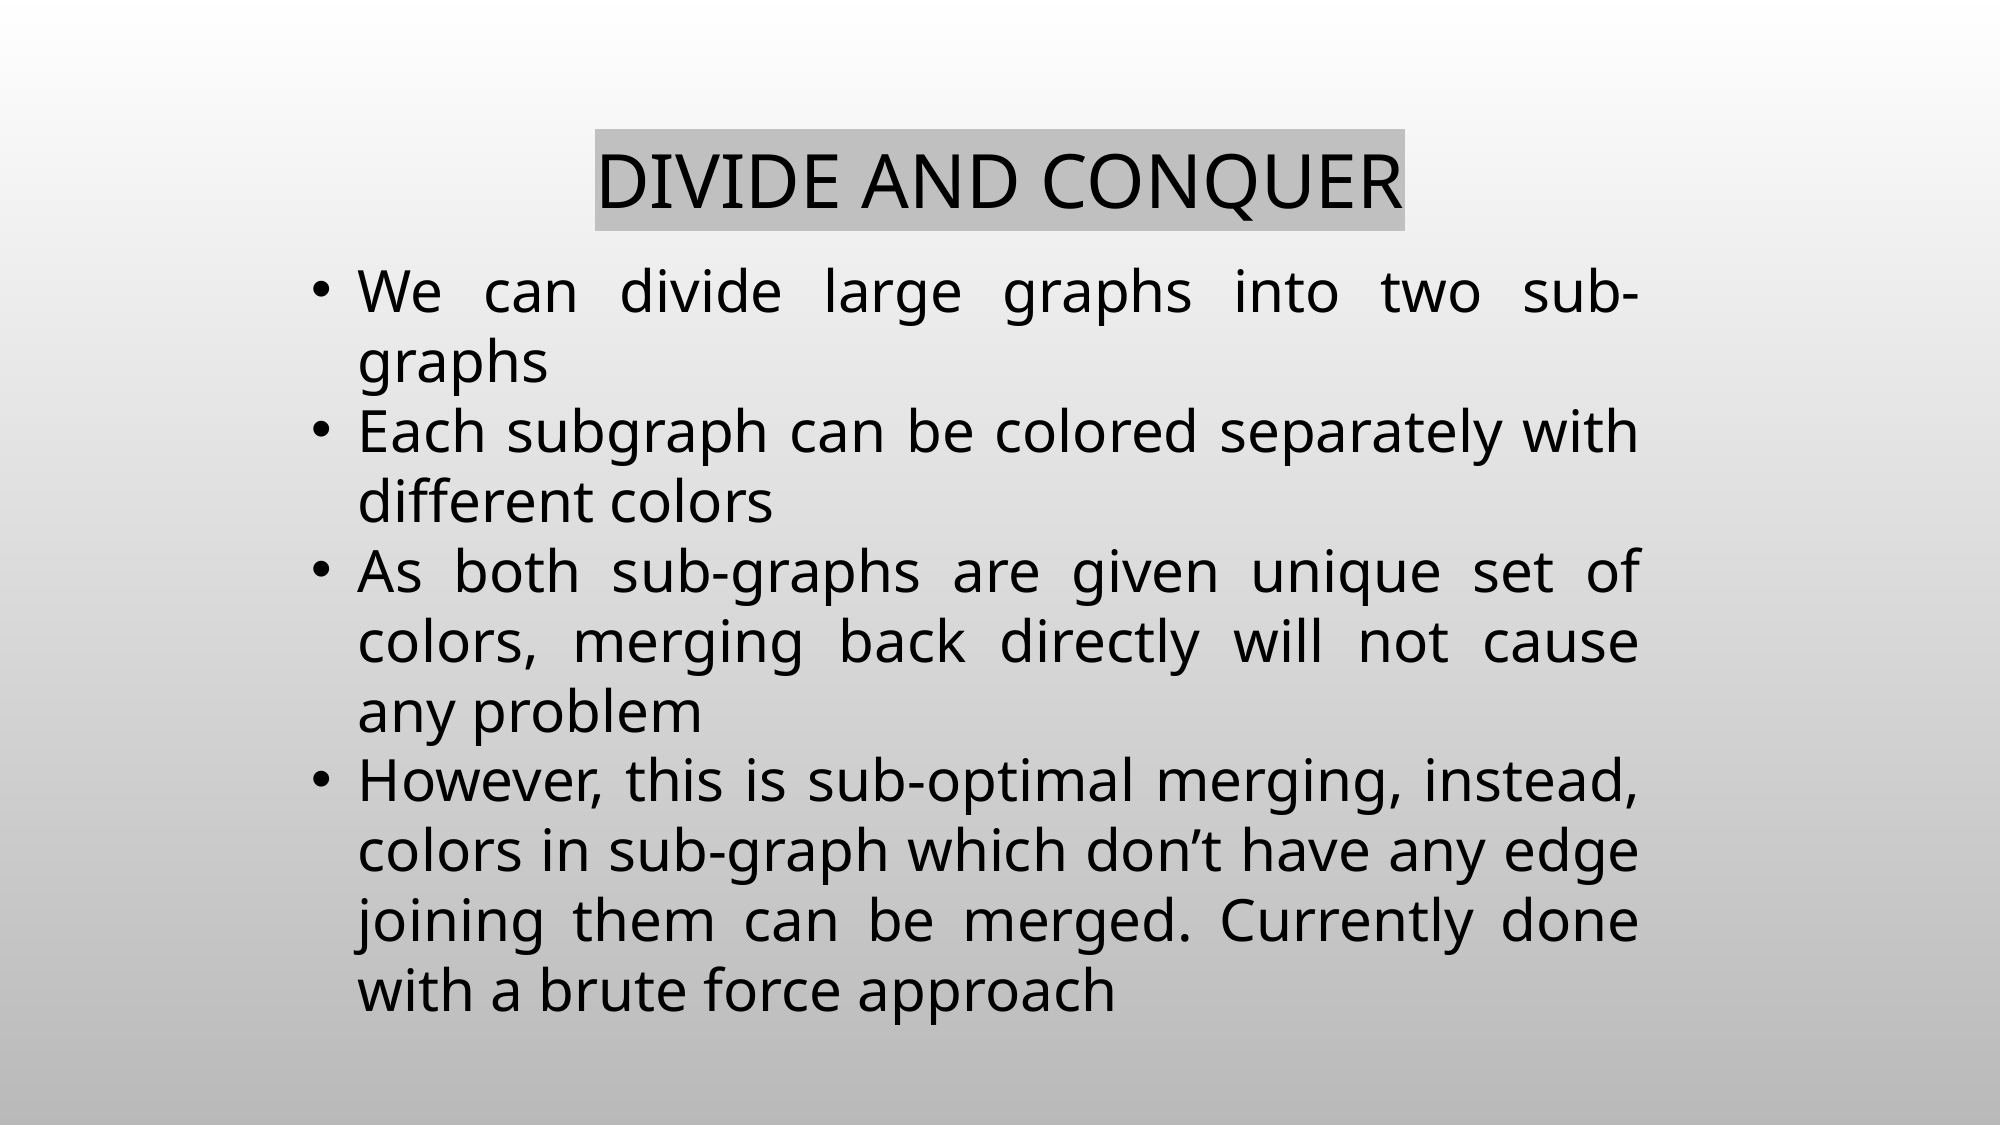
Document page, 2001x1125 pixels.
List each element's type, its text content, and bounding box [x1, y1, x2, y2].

text_box We can divide large graphs into two sub-graphs Each subgraph can be colored separately with different colors As both sub-graphs are given unique set of colors, merging back directly will not cause any problem However, this is sub-optimal merging, instead, colors in sub-graph which don’t have any edge joining them can be merged. Currently done with a brute force approach [296, 246, 1656, 1101]
title Divide and conquer [175, 114, 1825, 233]
